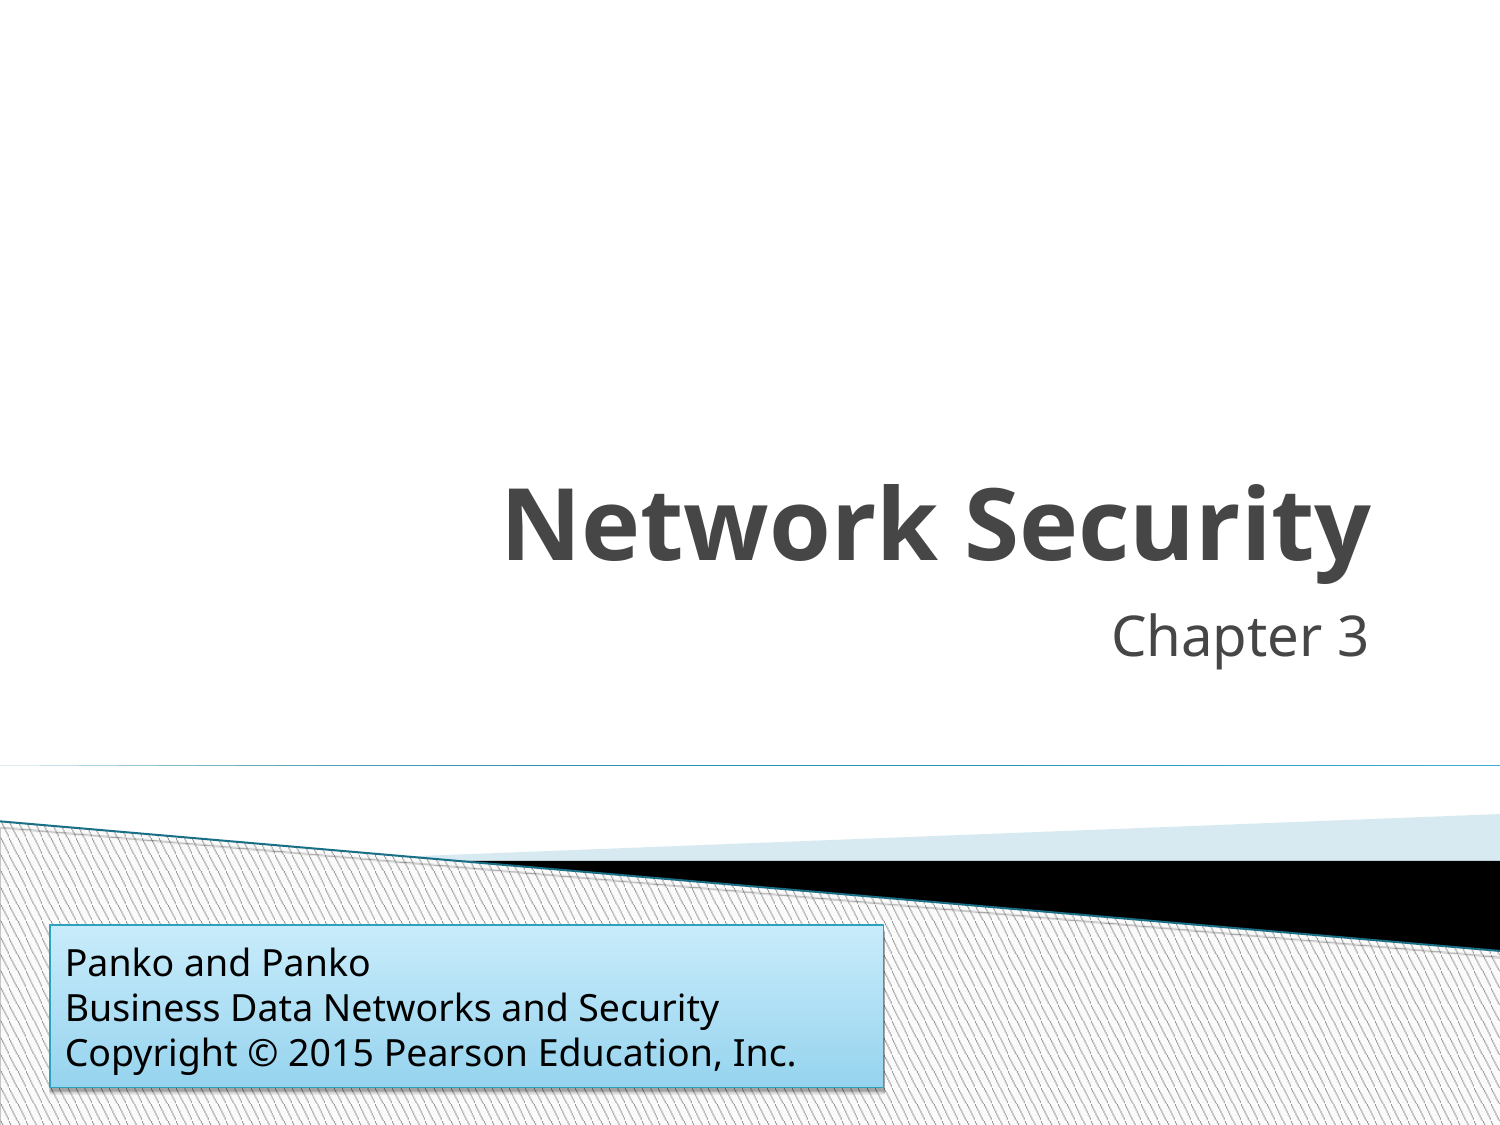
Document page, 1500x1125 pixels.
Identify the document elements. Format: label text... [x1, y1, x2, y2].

text_box Panko and Panko Business Data Networks and Security Copyright © 2015 Pearson Education, Inc. [50, 924, 884, 1088]
title Network Security [112, 287, 1388, 588]
subtitle Chapter 3 [112, 592, 1388, 790]
picture [0, 823, 1500, 1125]
